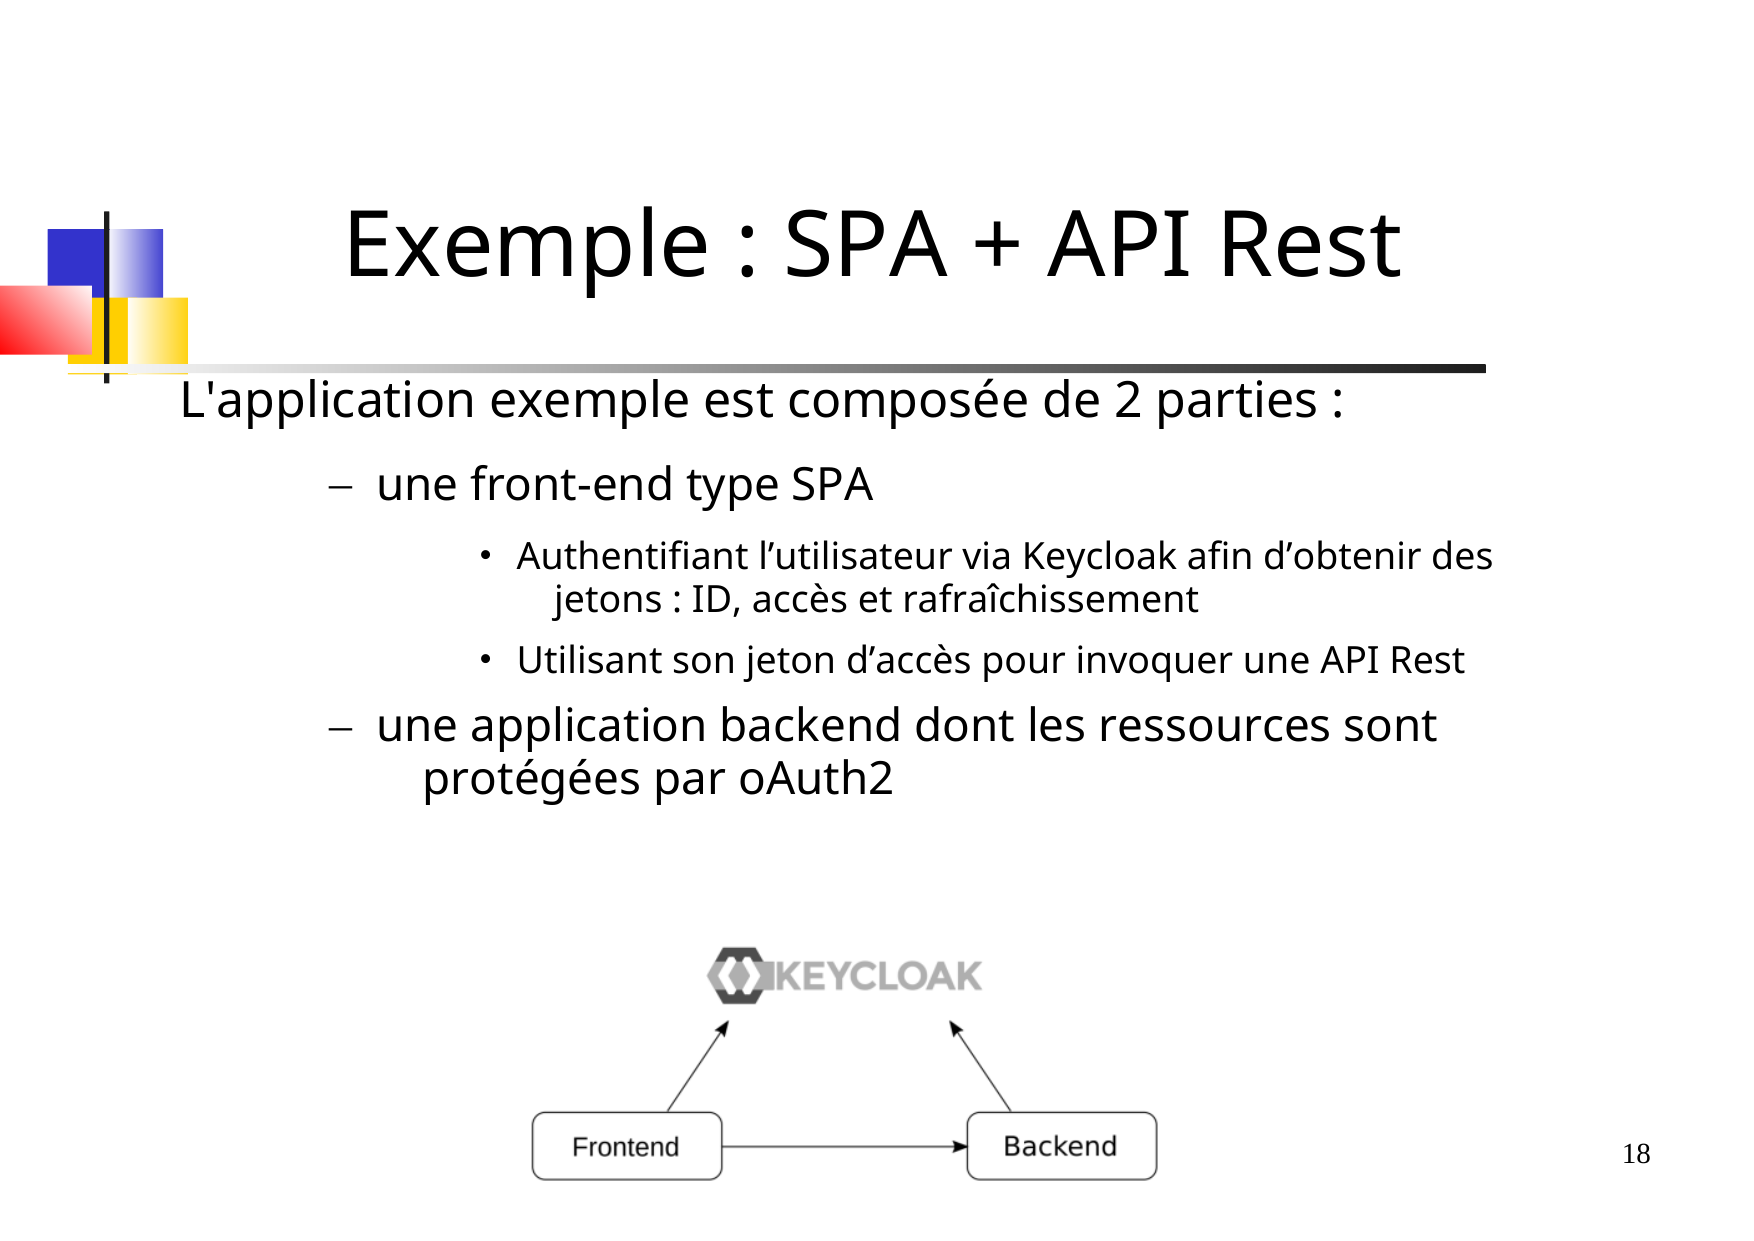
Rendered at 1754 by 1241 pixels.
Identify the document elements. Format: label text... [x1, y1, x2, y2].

title Exemple : SPA + API Rest [179, 139, 1567, 351]
picture [467, 928, 1205, 1192]
list L'application exemple est composée de 2 parties : une front-end type SPA Authentifiant l’utilisateur via Keycloak afin d’obtenir des jetons : ID, accès et rafraîchissement Utilisant son jeton d’accès pour invoquer une API Rest une application backend dont les ressources sont protégées par oAuth2 [179, 371, 1567, 1091]
